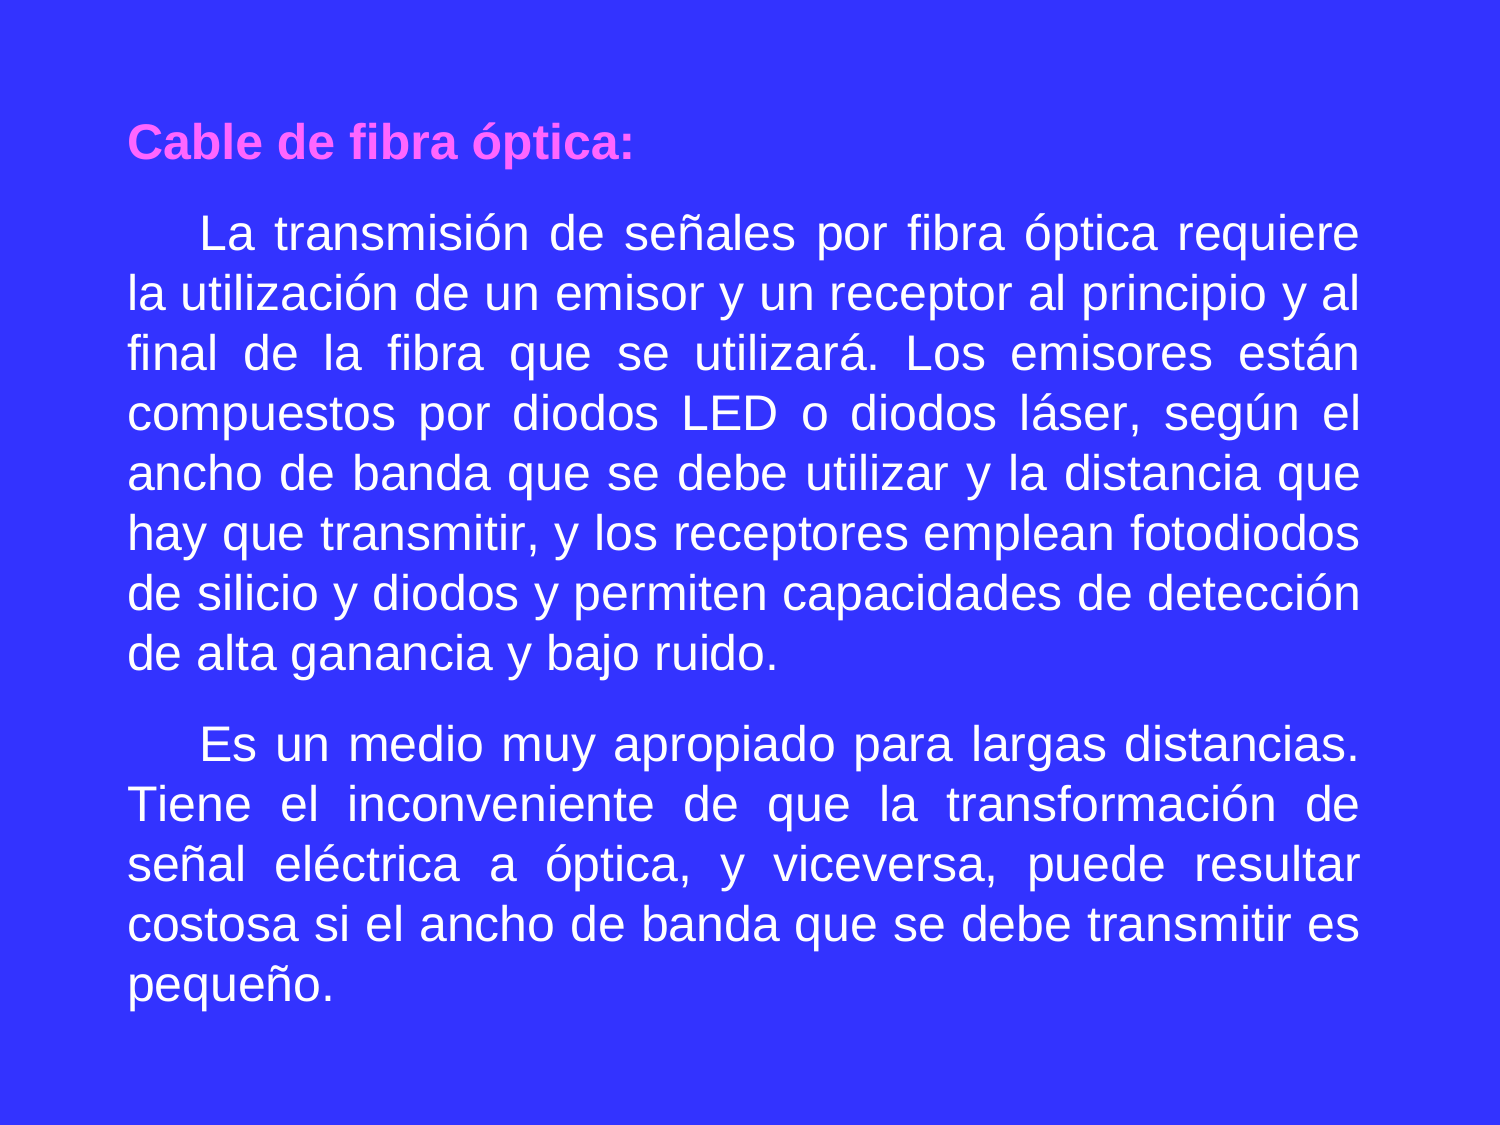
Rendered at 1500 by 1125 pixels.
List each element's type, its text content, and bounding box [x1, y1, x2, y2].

text_box Cable de fibra óptica: La transmisión de señales por fibra óptica requiere la utilización de un emisor y un receptor al principio y al final de la fibra que se utilizará. Los emisores están compuestos por diodos LED o diodos láser, según el ancho de banda que se debe utilizar y la distancia que hay que transmitir, y los receptores emplean fotodiodos de silicio y diodos y permiten capacidades de detección de alta ganancia y bajo ruido. Es un medio muy apropiado para largas distancias. Tiene el inconveniente de que la transformación de señal eléctrica a óptica, y viceversa, puede resultar costosa si el ancho de banda que se debe transmitir es pequeño. [112, 101, 1377, 1020]
